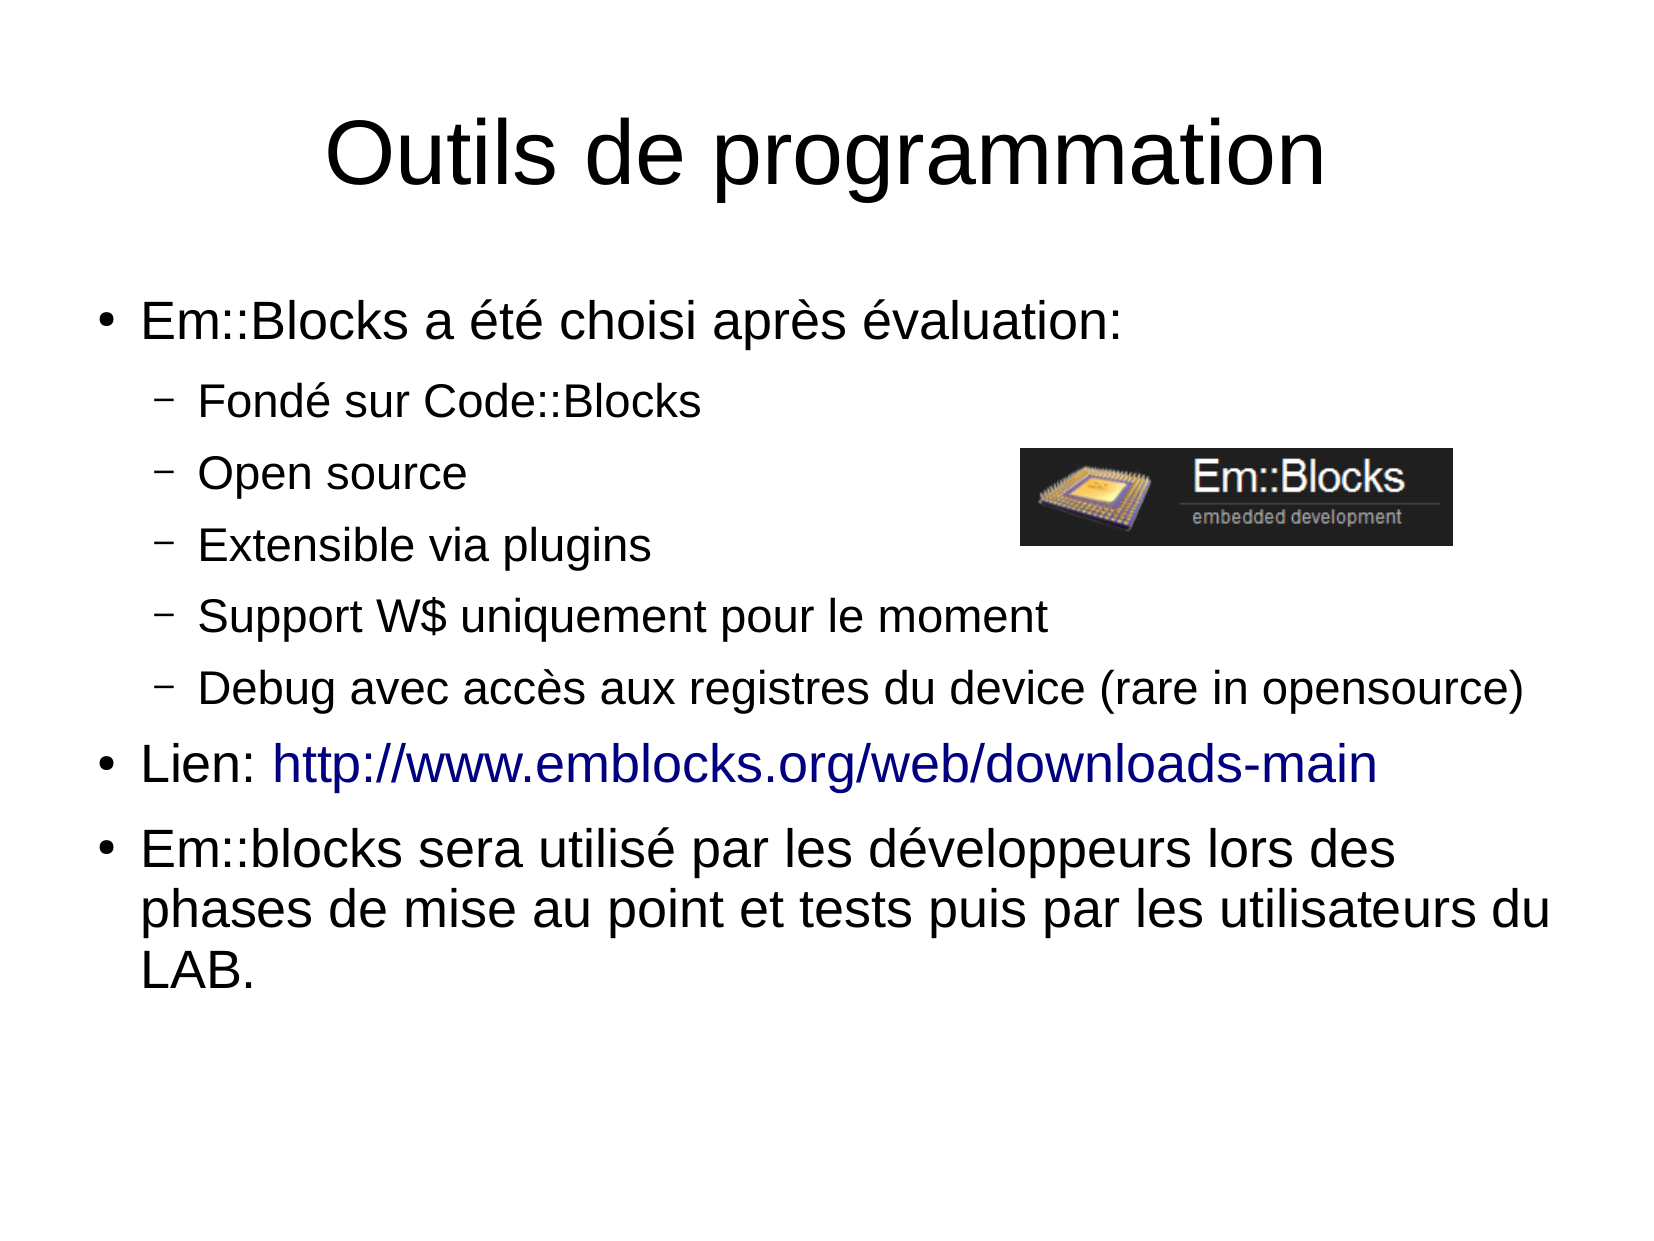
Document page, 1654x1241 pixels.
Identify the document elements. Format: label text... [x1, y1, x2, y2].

picture [1020, 448, 1453, 546]
title Outils de programmation [82, 49, 1571, 257]
list Em::Blocks a été choisi après évaluation: Fondé sur Code::Blocks Open source Extensible via plugins Support W$ uniquement pour le moment Debug avec accès aux registres du device (rare in opensource) Lien: http://www.emblocks.org/web/downloads-main Em::blocks sera utilisé par les développeurs lors des phases de mise au point et tests puis par les utilisateurs du LAB. [82, 290, 1571, 1010]
